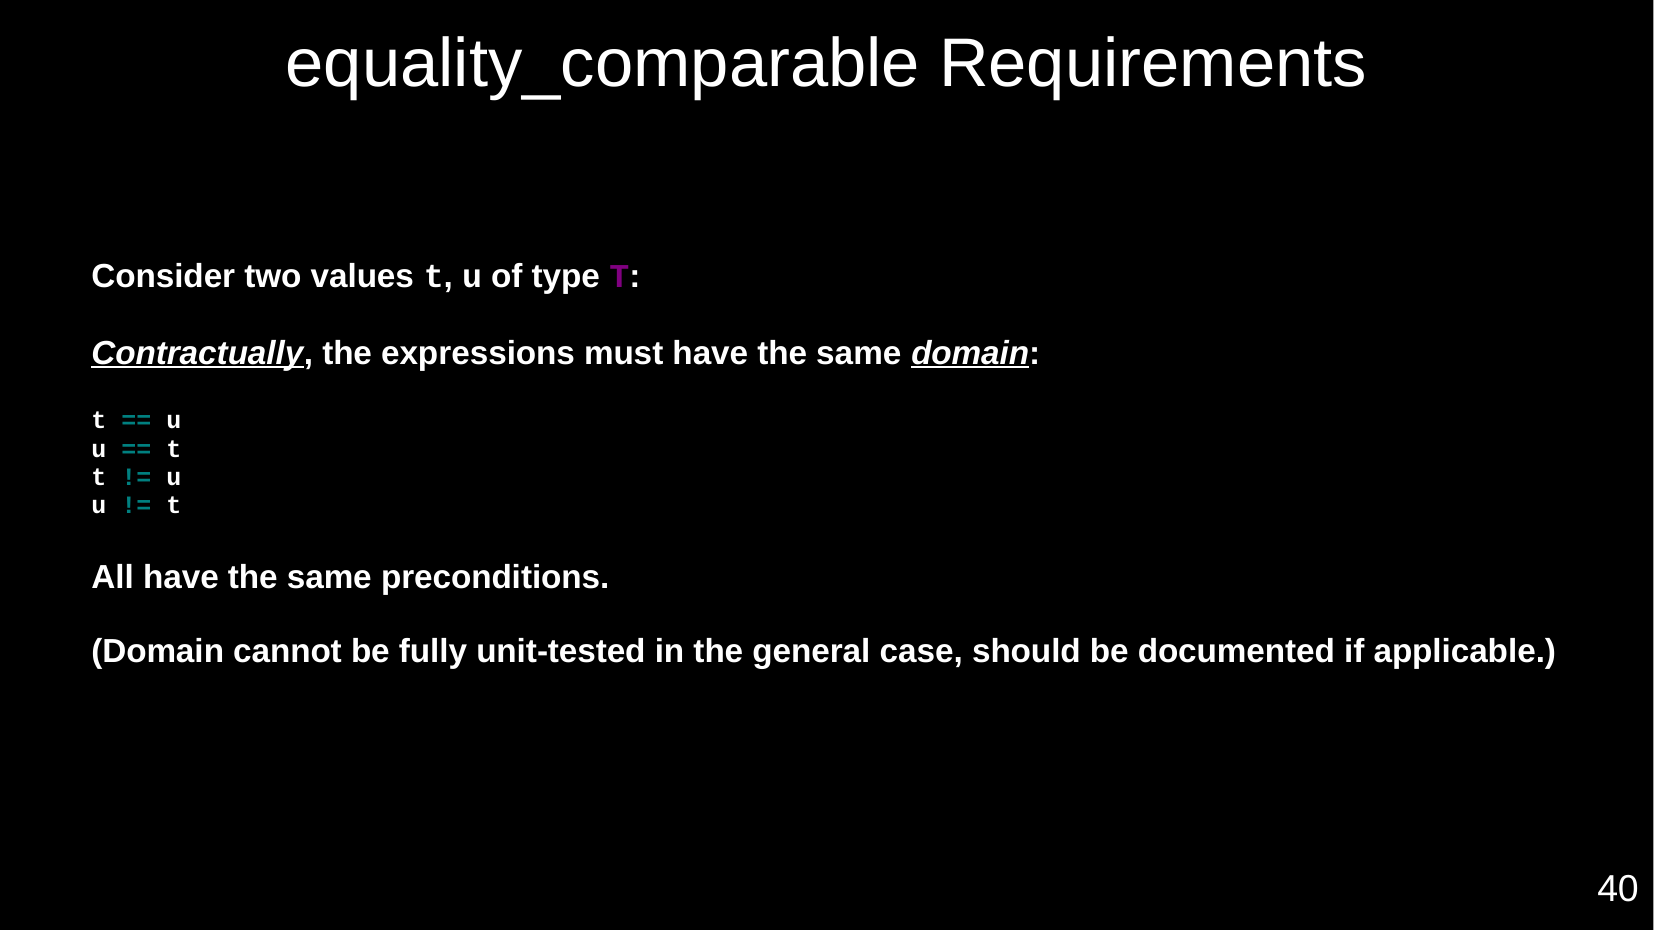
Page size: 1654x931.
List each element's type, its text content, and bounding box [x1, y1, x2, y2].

title equality_comparable Requirements [82, 4, 1571, 121]
text_box Consider two values t, u of type T: Contractually, the expressions must have the same domain: t == u u == t t != u u != t All have the same preconditions. (Domain cannot be fully unit-tested in the general case, should be documented if applicable.) [91, 185, 1580, 779]
text_box <number> [1024, 860, 1654, 931]
